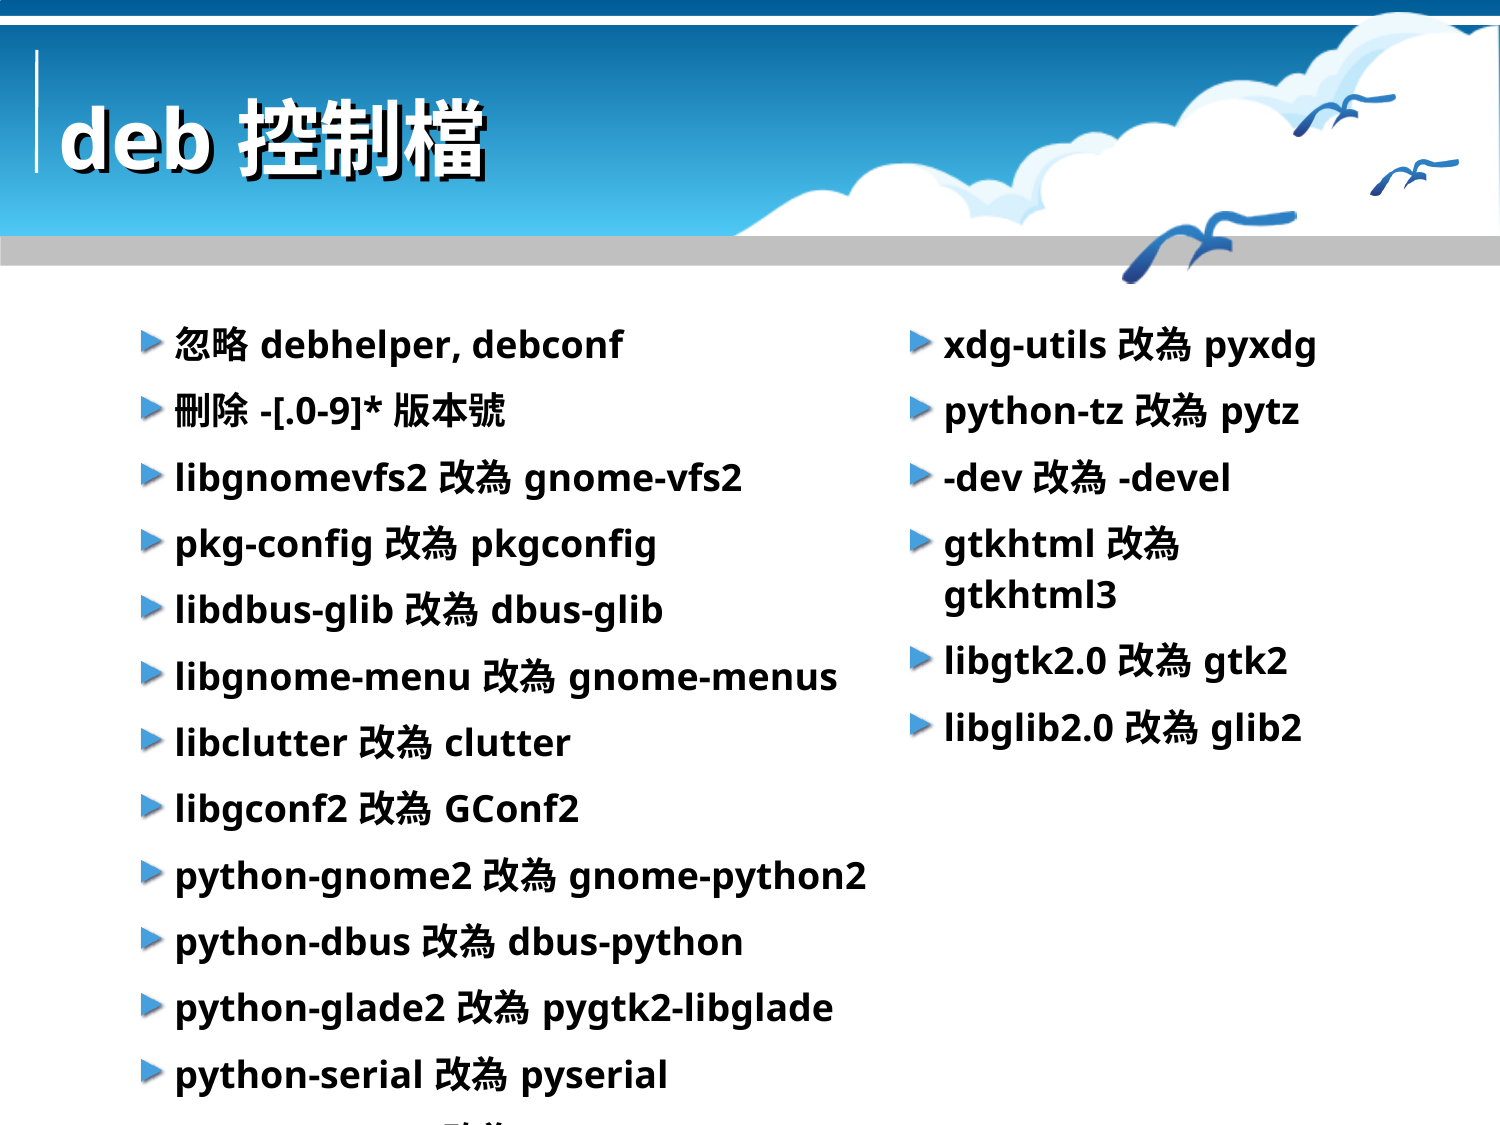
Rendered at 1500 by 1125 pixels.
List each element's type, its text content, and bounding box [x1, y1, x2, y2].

title deb控制檔 [59, 86, 1465, 186]
picture [730, 12, 1500, 284]
picture [139, 1056, 169, 1087]
list xdg-utils改為pyxdg python-tz改為pytz -dev改為-devel gtkhtml改為gtkhtml3 libgtk2.0改為gtk2 libglib2.0改為glib2 [852, 314, 1359, 1051]
list 忽略debhelper, debconf 刪除-[.0-9]*版本號 libgnomevfs2改為gnome-vfs2 pkg-config改為pkgconfig libdbus-glib改為dbus-glib libgnome-menu改為gnome-menus libclutter改為clutter libgconf2改為GConf2 python-gnome2改為gnome-python2 python-dbus改為dbus-python python-glade2改為pygtk2-libglade python-serial改為pyserial python-notify改為notify-python python-twisted改為python-twisted-core [83, 314, 852, 1051]
